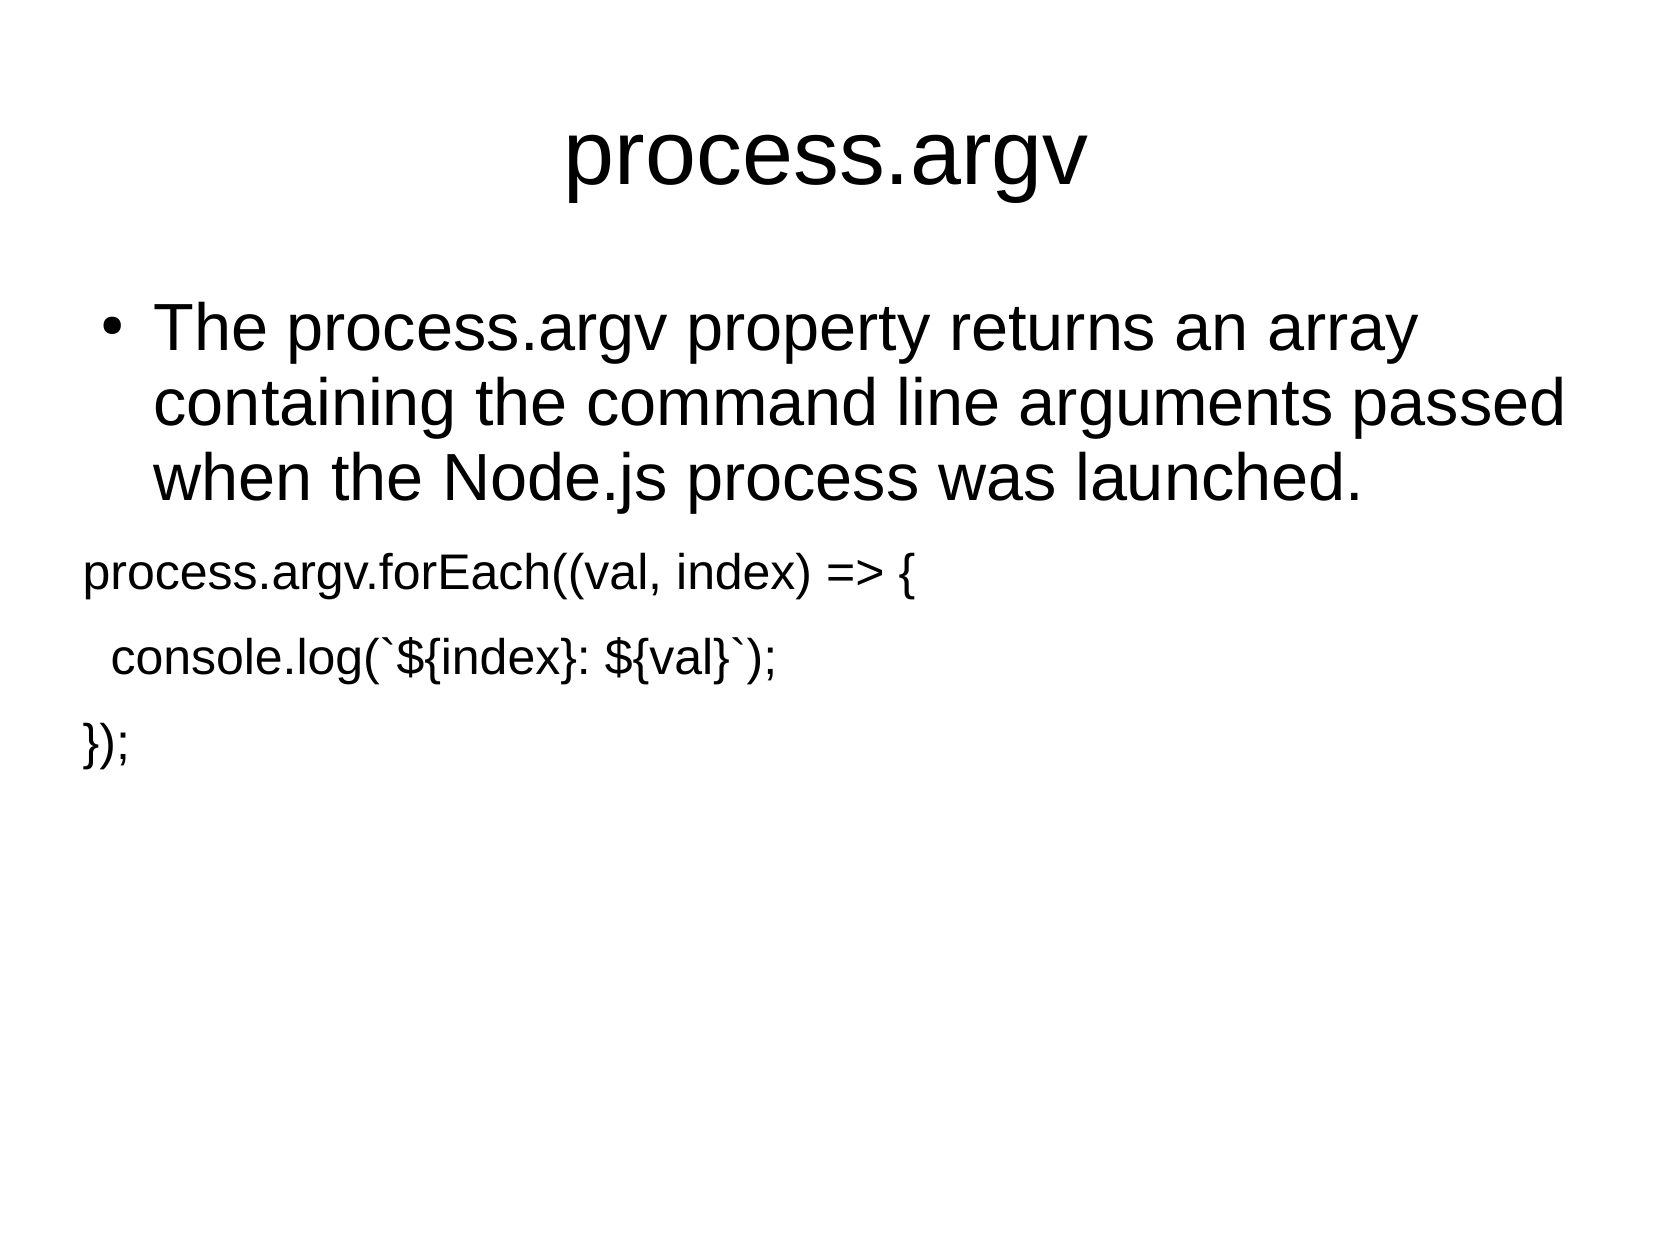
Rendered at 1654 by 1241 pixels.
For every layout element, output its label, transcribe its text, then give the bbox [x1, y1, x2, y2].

list The process.argv property returns an array containing the command line arguments passed when the Node.js process was launched. process.argv.forEach((val, index) => { console.log(`${index}: ${val}`); }); [82, 290, 1571, 1010]
title process.argv [82, 49, 1571, 257]
